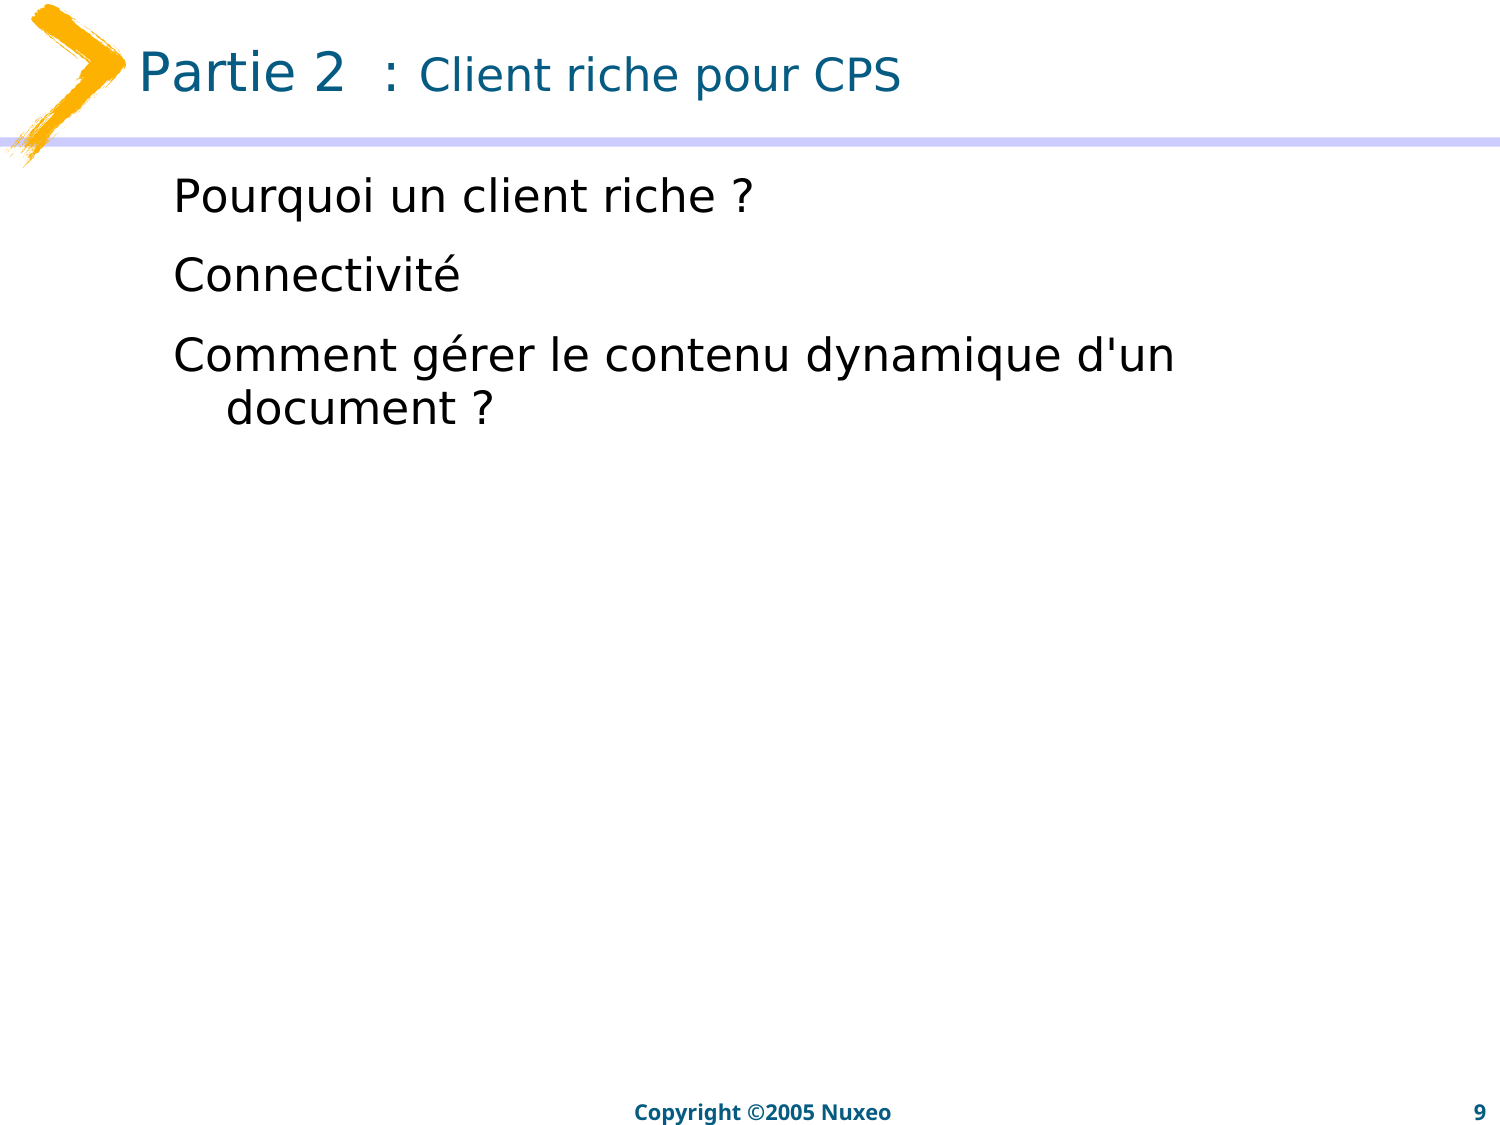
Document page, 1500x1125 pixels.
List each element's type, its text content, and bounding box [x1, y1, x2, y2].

list Pourquoi un client riche ? Connectivité Comment gérer le contenu dynamique d'un document ? [170, 170, 1413, 1085]
title Partie 2 : Client riche pour CPS [138, 12, 1409, 130]
picture [4, 4, 126, 169]
